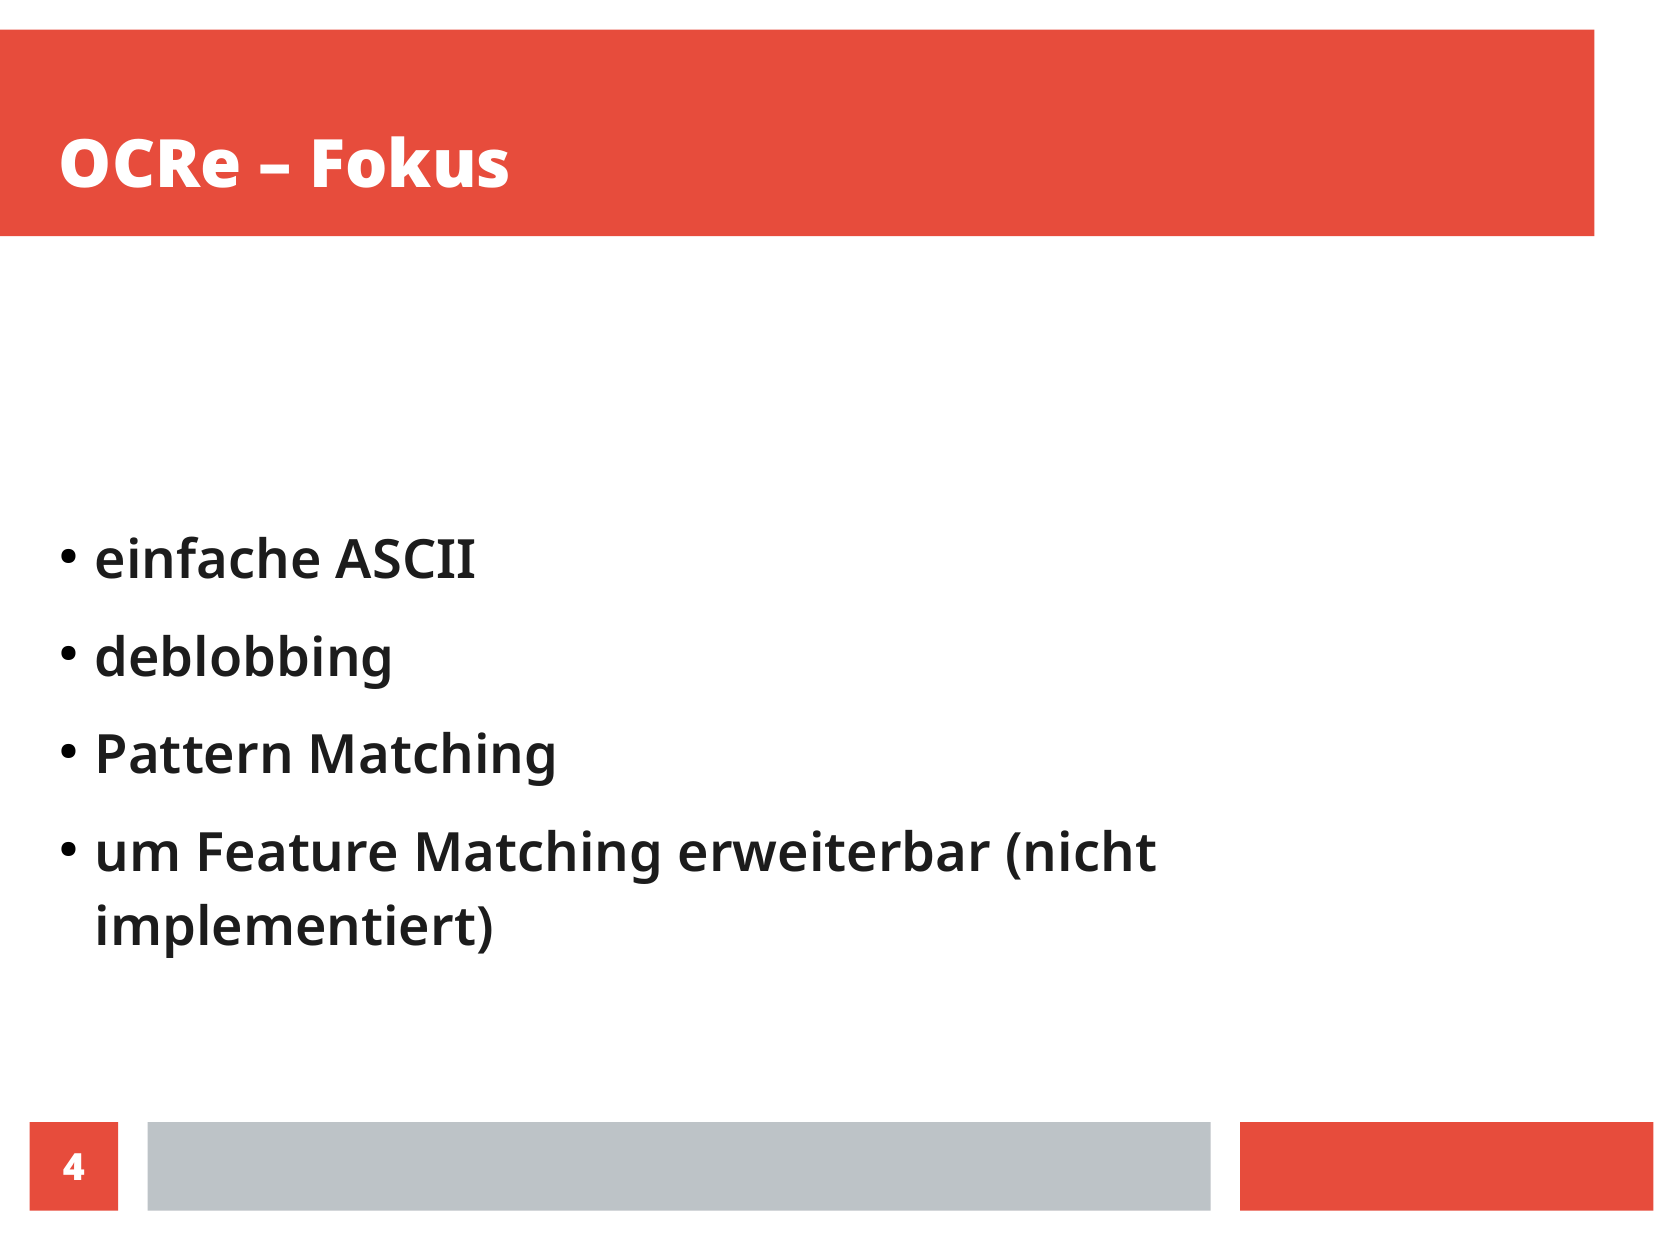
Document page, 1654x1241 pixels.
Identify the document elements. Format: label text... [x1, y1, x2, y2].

list einfache ASCII deblobbing Pattern Matching um Feature Matching erweiterbar (nicht implementiert) [59, 324, 1565, 1093]
title OCRe – Fokus [59, 59, 1595, 207]
